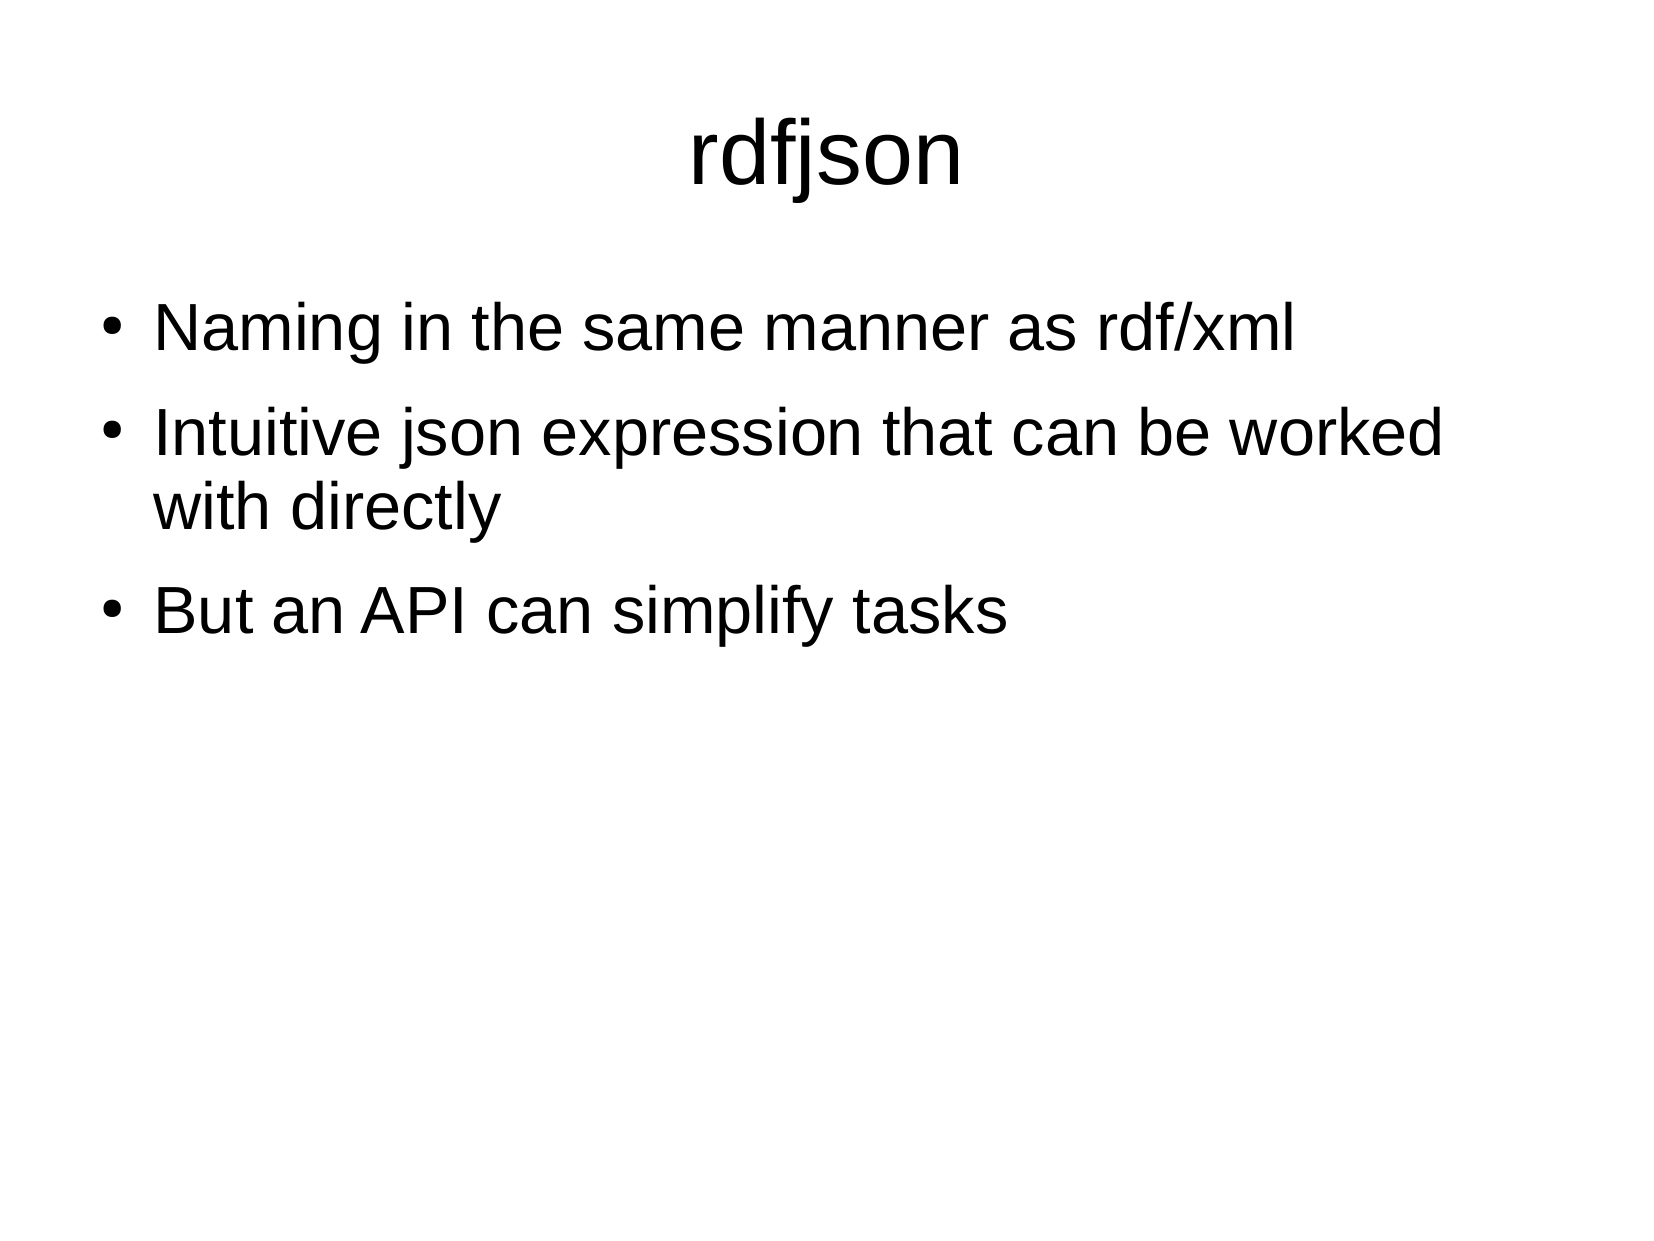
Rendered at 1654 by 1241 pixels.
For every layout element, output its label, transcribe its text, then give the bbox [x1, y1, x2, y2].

list Naming in the same manner as rdf/xml Intuitive json expression that can be worked with directly But an API can simplify tasks [82, 290, 1571, 1109]
title rdfjson [82, 49, 1571, 257]
